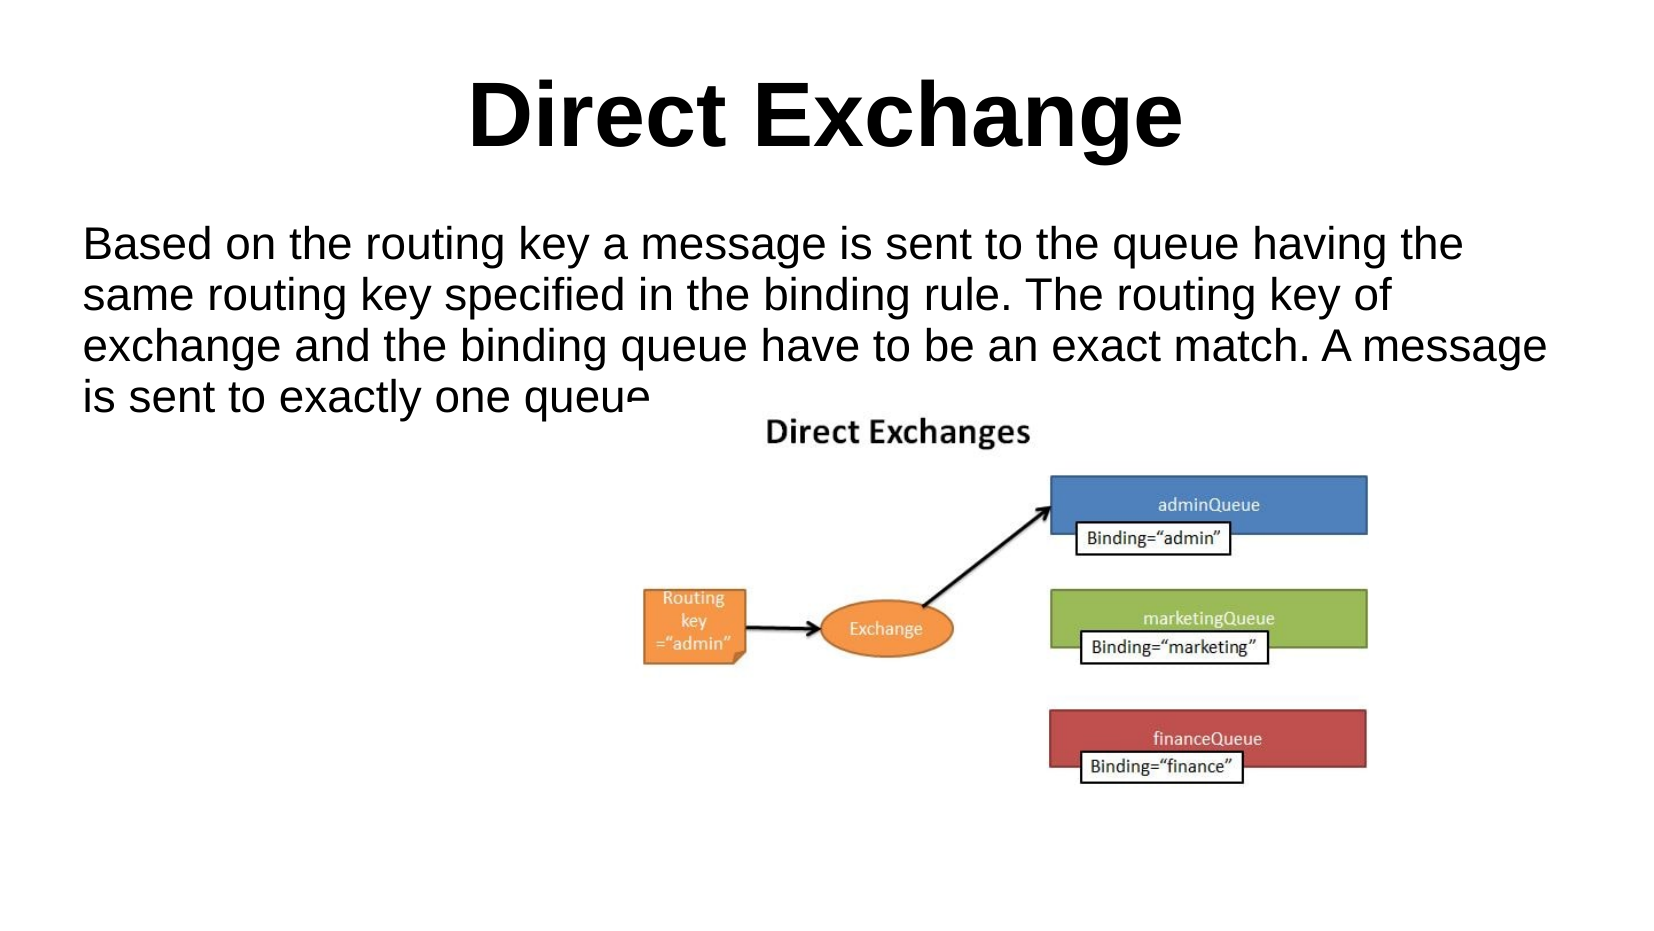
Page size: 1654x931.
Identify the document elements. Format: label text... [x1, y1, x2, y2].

title Direct Exchange [82, 37, 1571, 193]
picture [625, 402, 1369, 886]
list Based on the routing key a message is sent to the queue having the same routing key specified in the binding rule. The routing key of exchange and the binding queue have to be an exact match. A message is sent to exactly one queue. [82, 217, 1571, 758]
